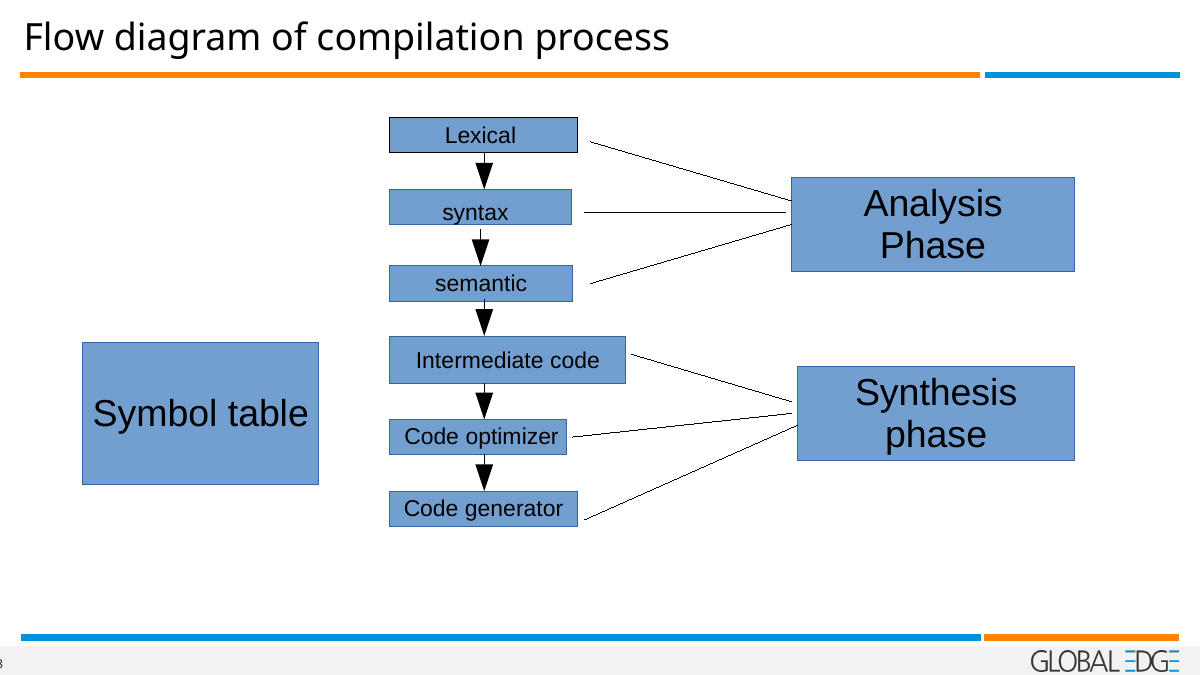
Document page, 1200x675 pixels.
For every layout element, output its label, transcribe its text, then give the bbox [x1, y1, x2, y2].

text_box semantic [389, 265, 573, 302]
text_box Code optimizer [389, 419, 567, 455]
text_box Symbol table [82, 342, 319, 485]
picture [1031, 650, 1179, 672]
text_box syntax [389, 189, 572, 225]
text_box Lexical [389, 117, 578, 153]
text_box Synthesis phase [797, 366, 1075, 461]
title Flow diagram of compilation process [23, 9, 1088, 63]
text_box Intermediate code [389, 336, 626, 384]
text_box Code generator [389, 491, 578, 527]
text_box Analysis Phase [791, 177, 1075, 272]
